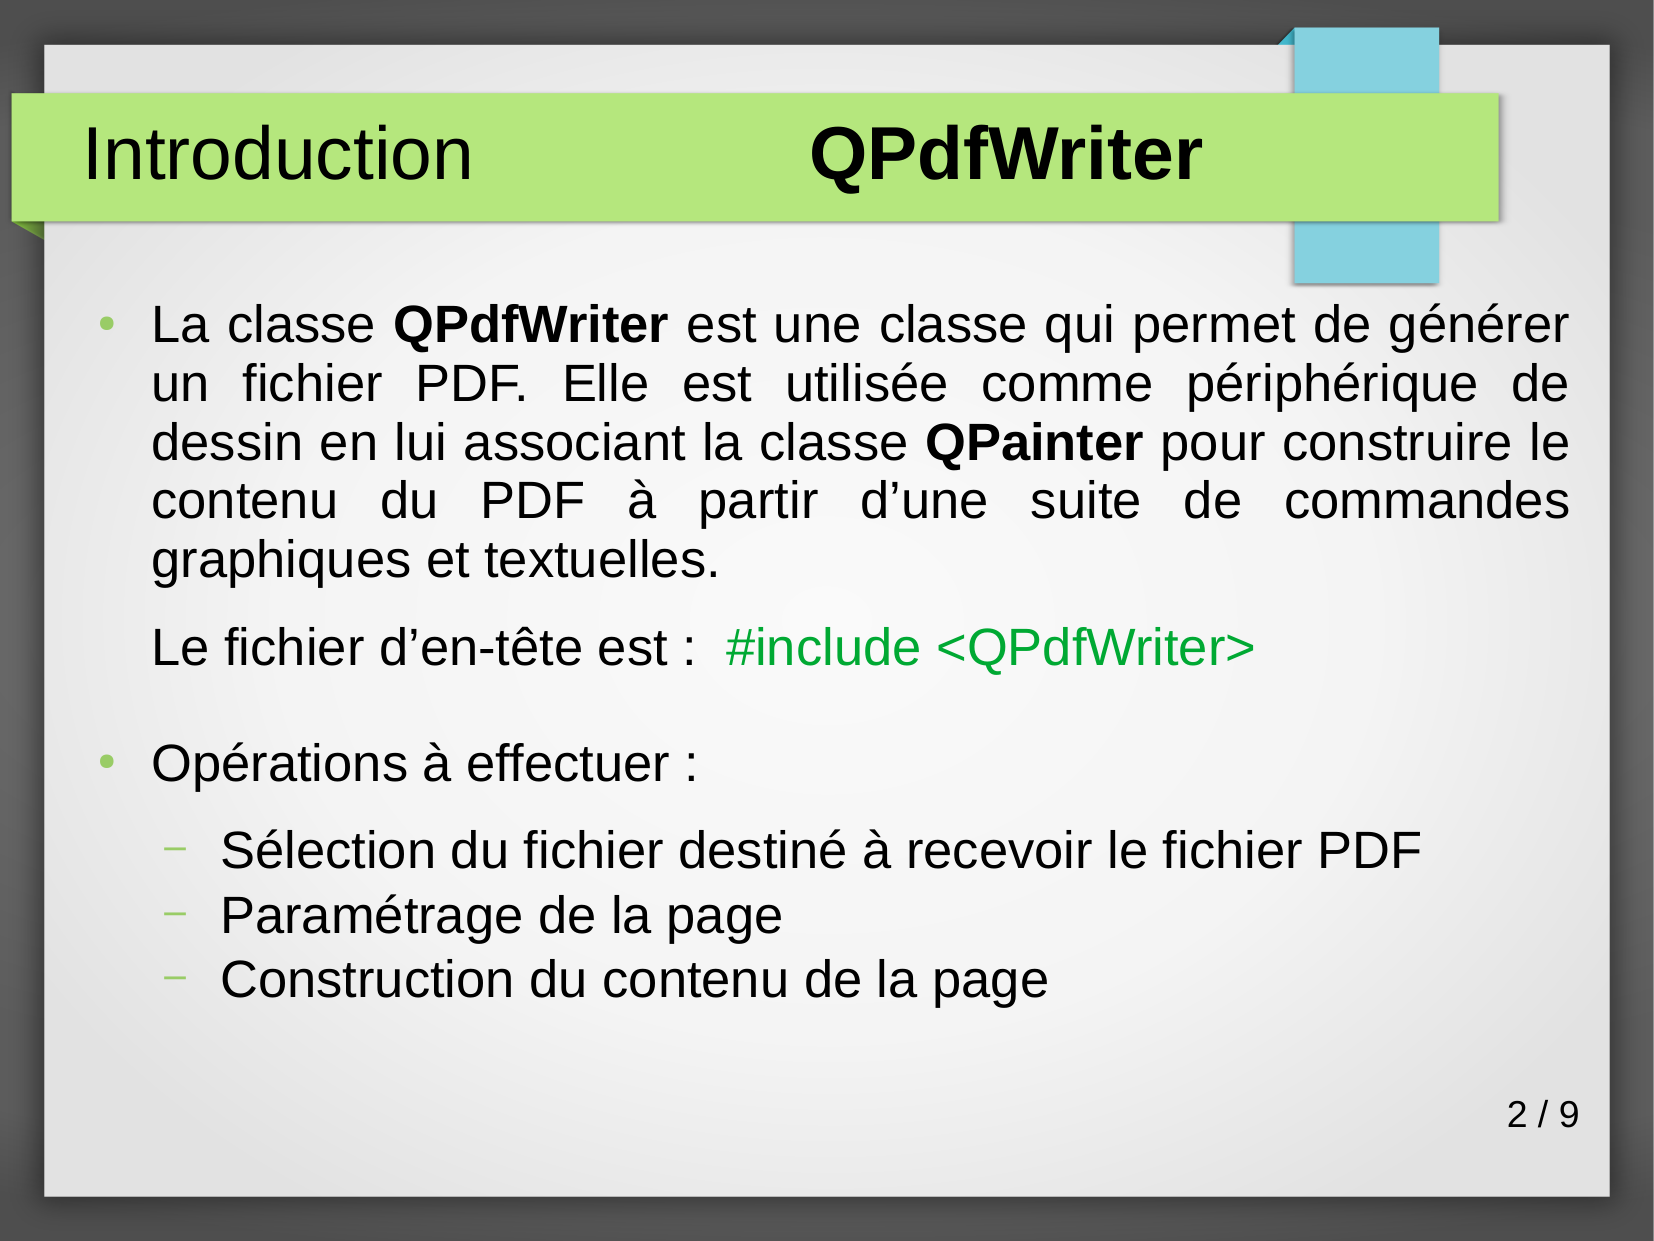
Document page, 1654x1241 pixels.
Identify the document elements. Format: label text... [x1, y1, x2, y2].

list La classe QPdfWriter est une classe qui permet de générer un fichier PDF. Elle est utilisée comme périphérique de dessin en lui associant la classe QPainter pour construire le contenu du PDF à partir d’une suite de commandes graphiques et textuelles. Le fichier d’en-tête est : #include <QPdfWriter> Opérations à effectuer : Sélection du fichier destiné à recevoir le fichier PDF Paramétrage de la page Construction du contenu de la page [82, 295, 1571, 1015]
picture [0, 0, 1654, 1241]
title Introduction QPdfWriter [82, 94, 1264, 213]
